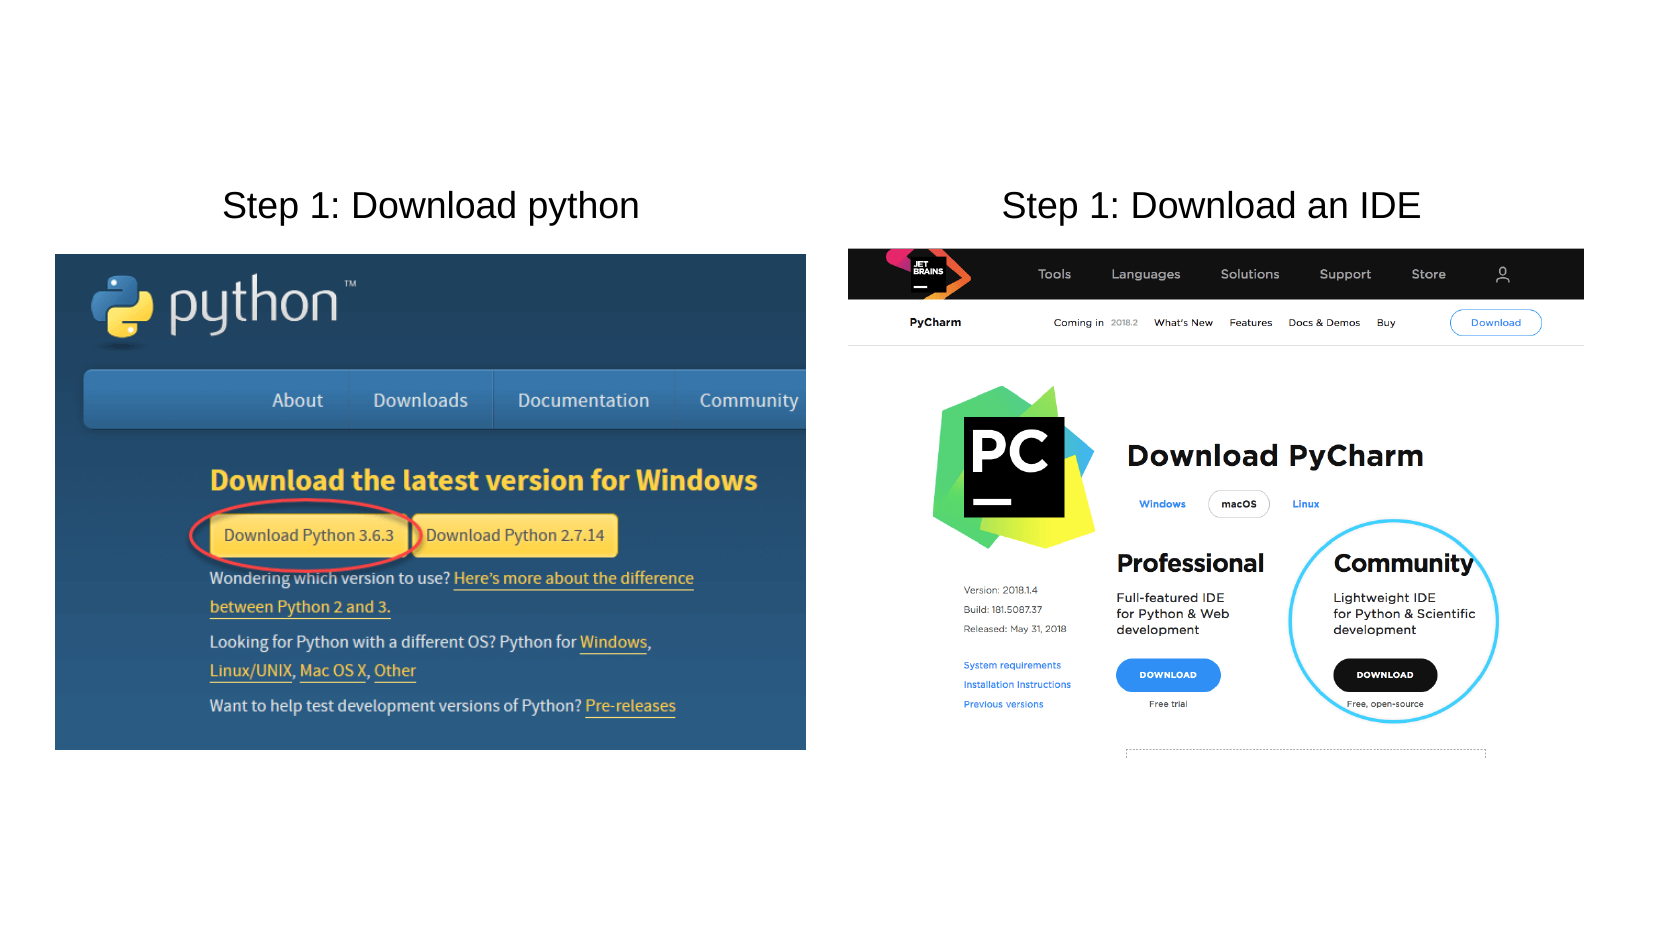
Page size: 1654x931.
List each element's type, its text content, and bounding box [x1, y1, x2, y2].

picture [848, 248, 1584, 789]
text_box Step 1: Download an IDE [986, 176, 1437, 234]
text_box Step 1: Download python [207, 176, 655, 234]
picture [55, 254, 806, 751]
